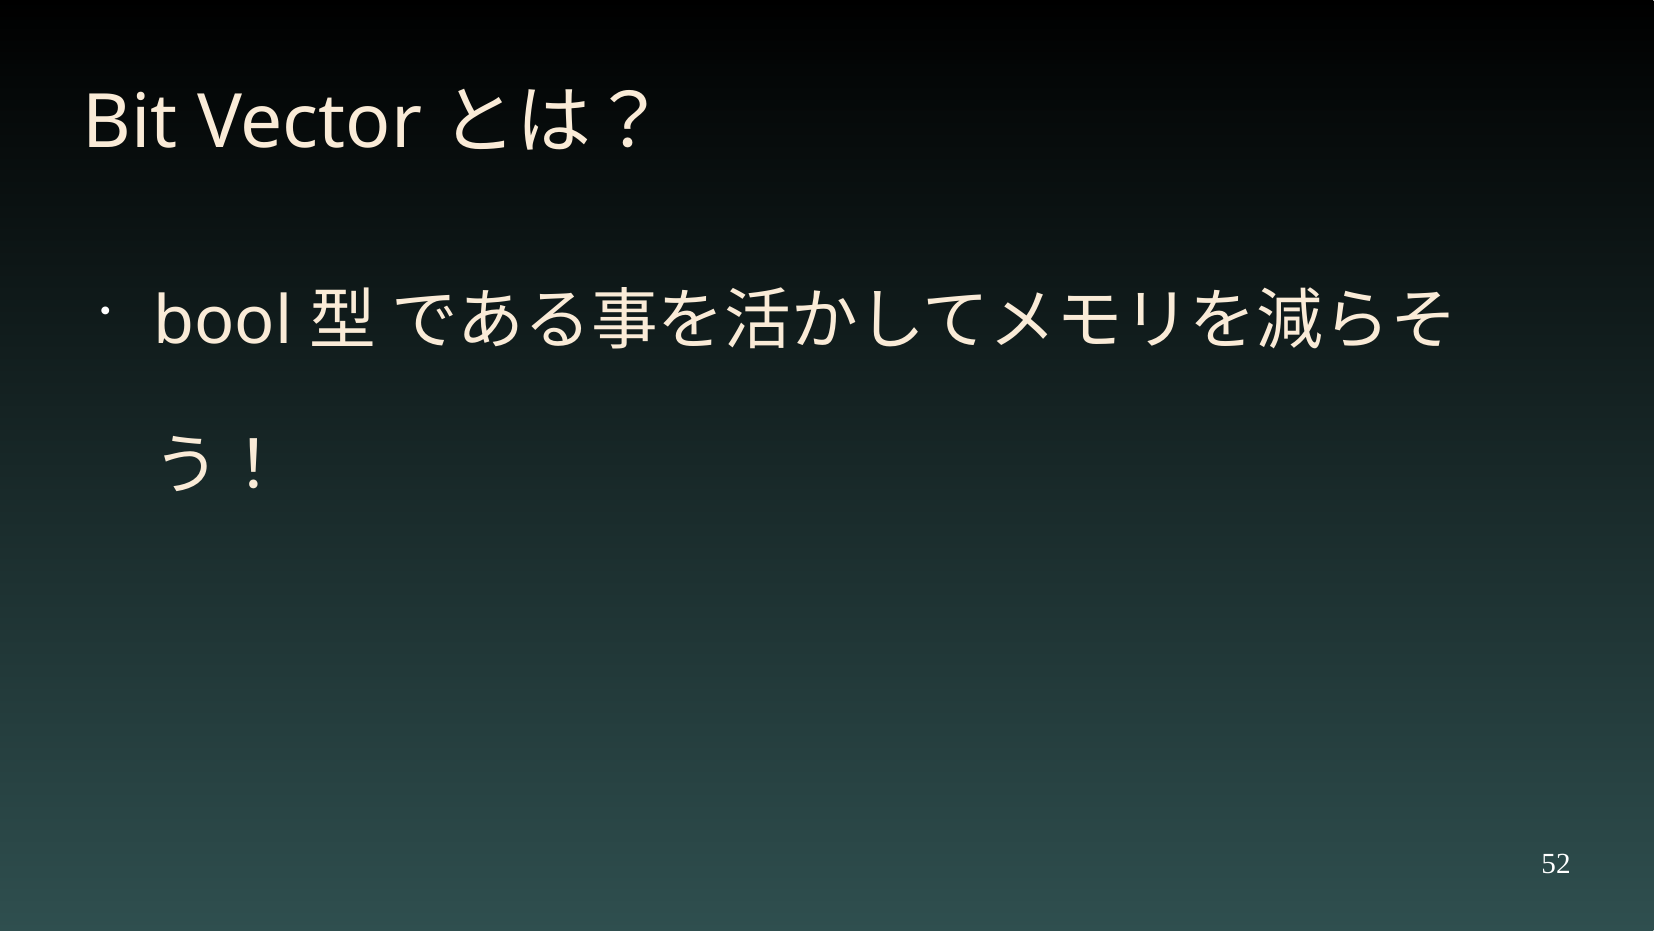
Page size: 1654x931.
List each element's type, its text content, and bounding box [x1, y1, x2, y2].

list bool 型 である事を活かしてメモリを減らそう！ [82, 217, 1571, 898]
title Bit Vector とは？ [82, 37, 969, 193]
